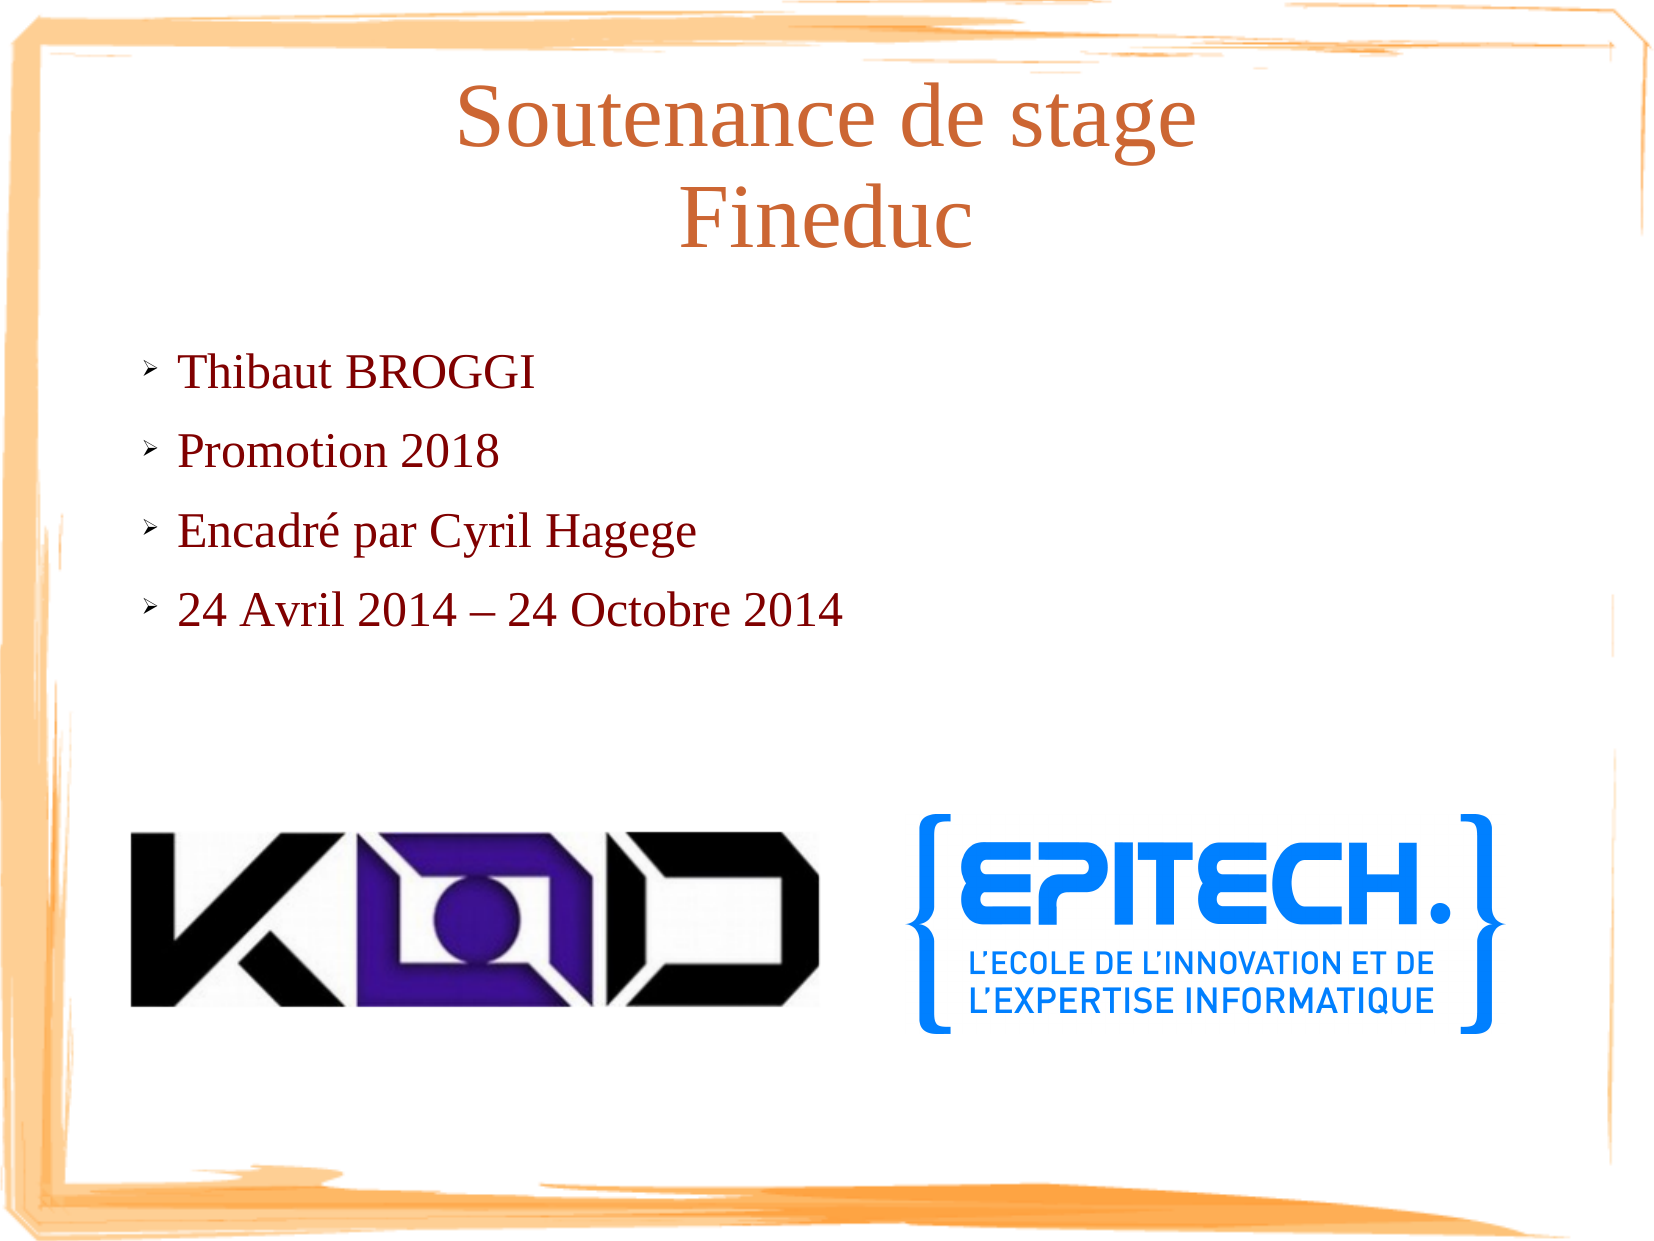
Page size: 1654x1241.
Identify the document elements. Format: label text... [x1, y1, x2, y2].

picture [0, 0, 1654, 1241]
title Soutenance de stage Fineduc [147, 59, 1506, 274]
subtitle Thibaut BROGGI Promotion 2018 Encadré par Cyril Hagege 24 Avril 2014 – 24 Octobre 2014 [141, 343, 1477, 1063]
